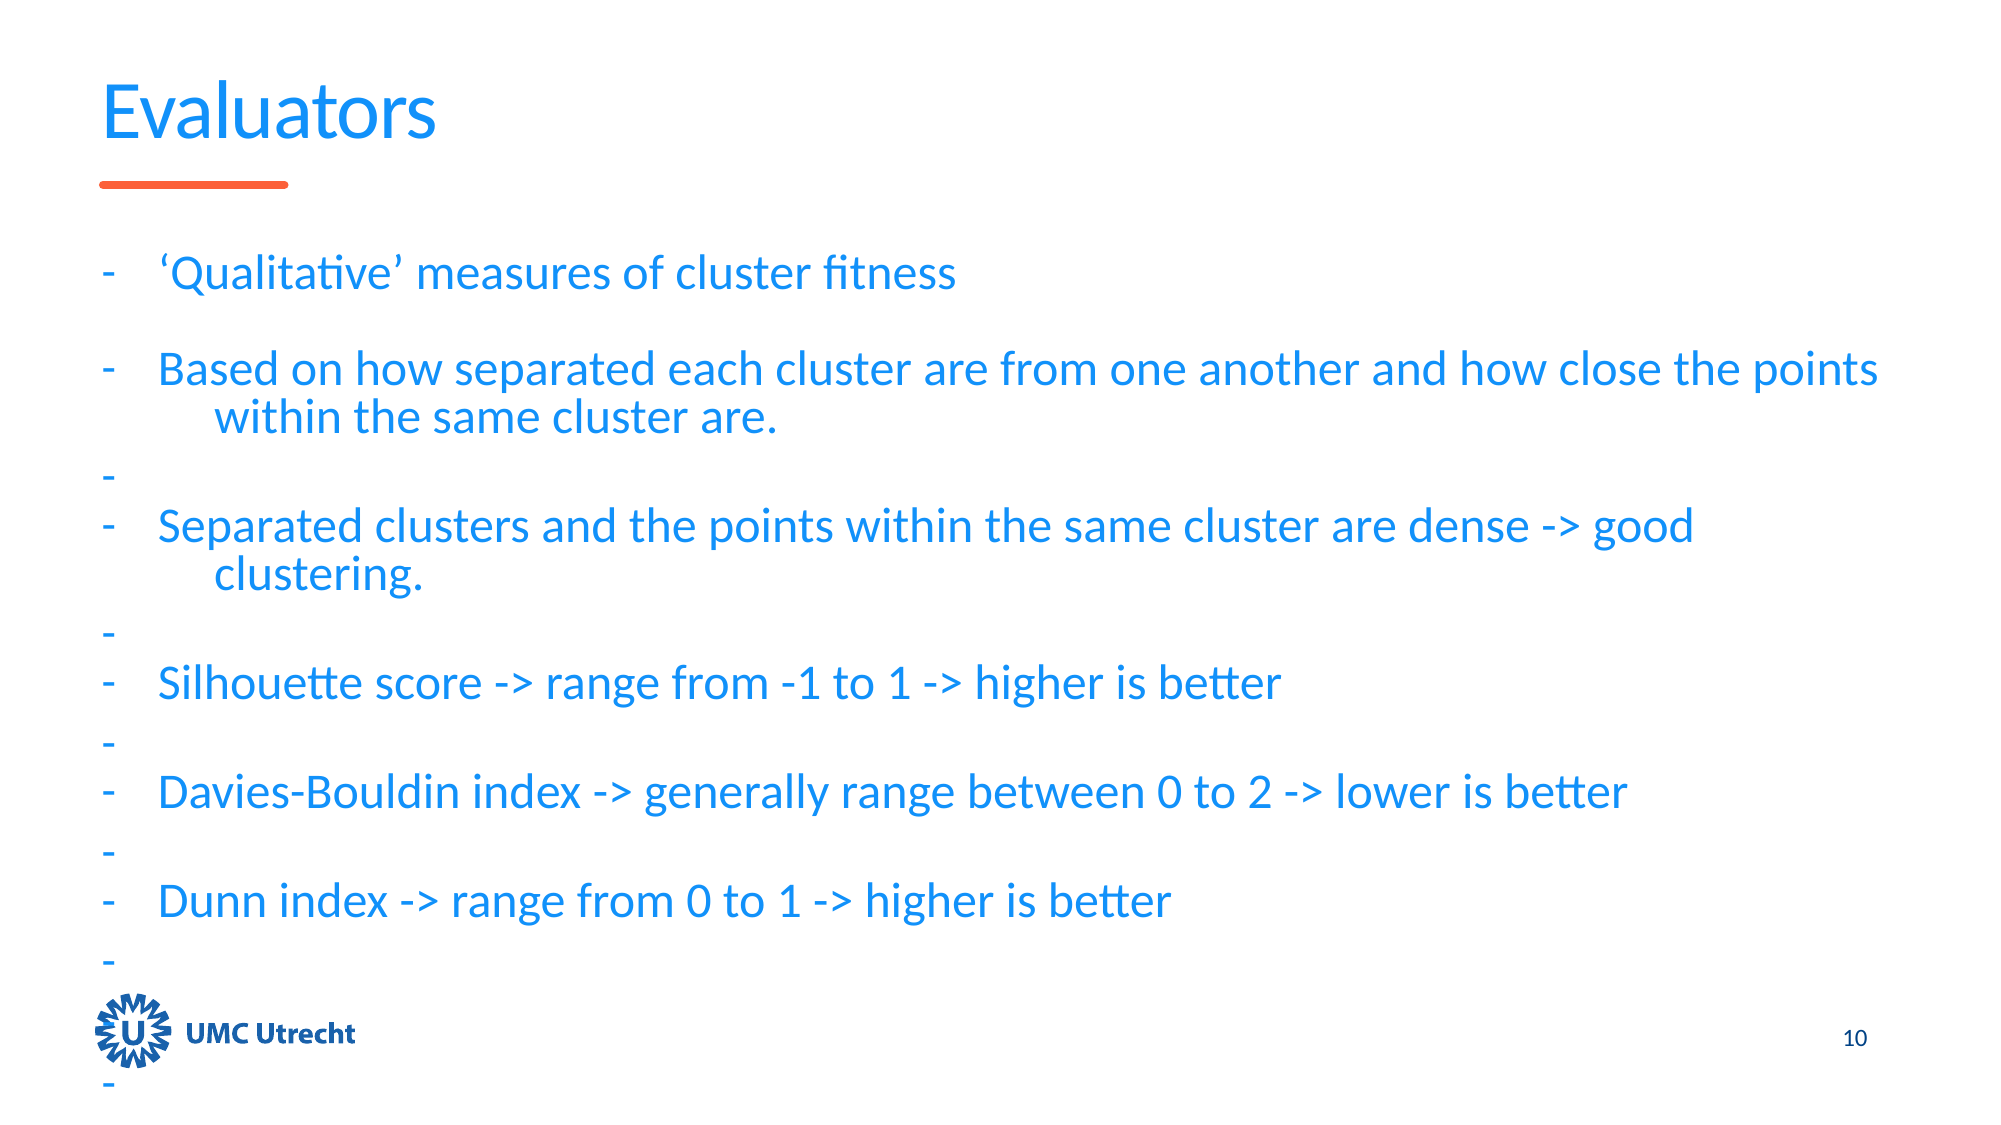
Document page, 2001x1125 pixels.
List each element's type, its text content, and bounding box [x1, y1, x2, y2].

text_box [1842, 1015, 1903, 1057]
title Evaluators [101, 75, 1903, 184]
list ‘Qualitative’ measures of cluster fitness Based on how separated each cluster are from one another and how close the points within the same cluster are. Separated clusters and the points within the same cluster are dense -> good clustering. Silhouette score -> range from -1 to 1 -> higher is better Davies-Bouldin index -> generally range between 0 to 2 -> lower is better Dunn index -> range from 0 to 1 -> higher is better [101, 250, 1901, 960]
